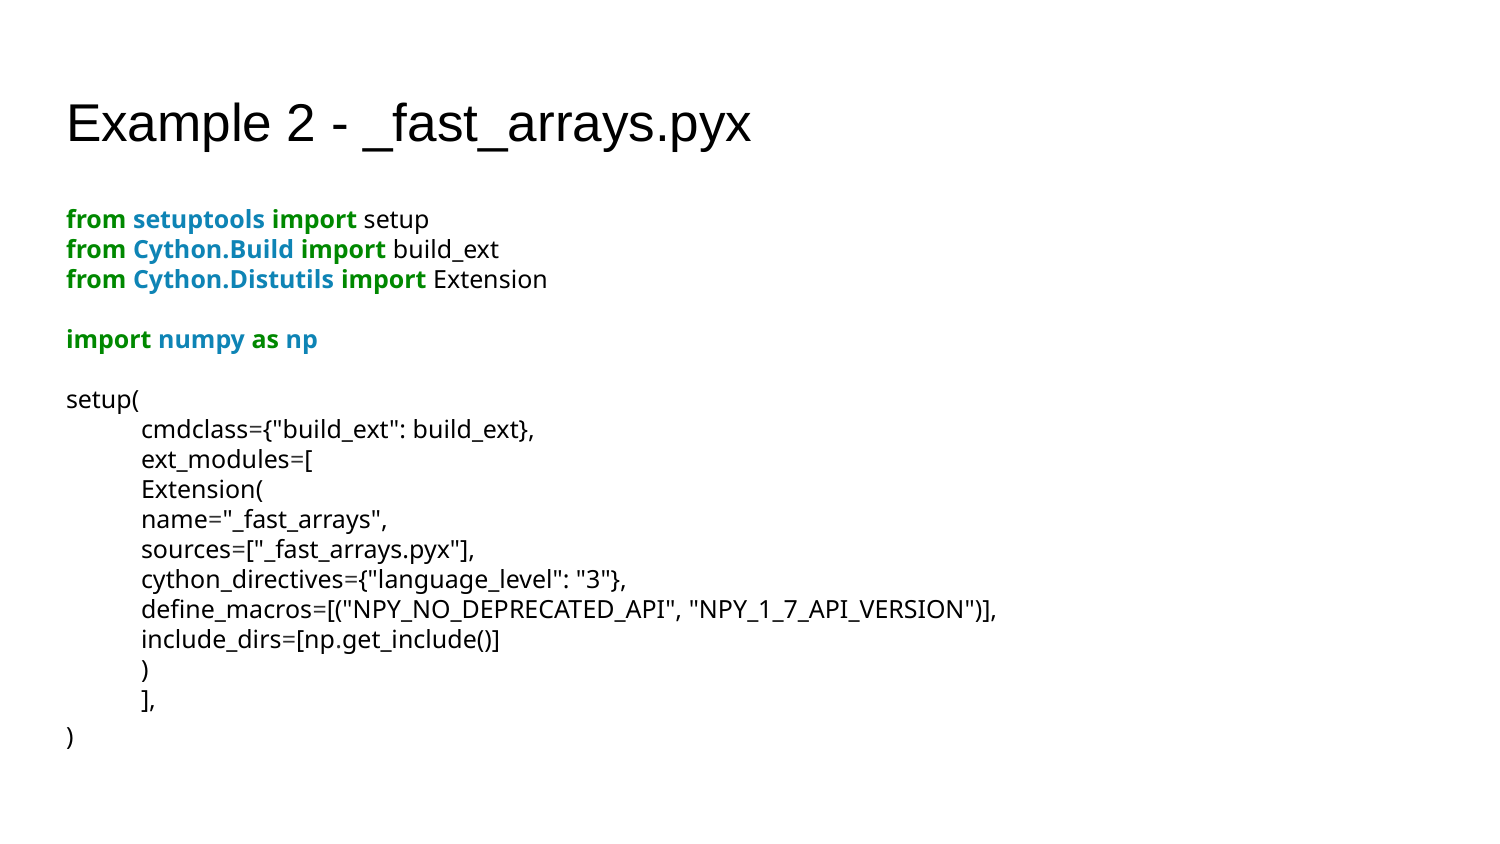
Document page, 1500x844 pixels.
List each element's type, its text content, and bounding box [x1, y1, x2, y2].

list from setuptools import setup from Cython.Build import build_ext from Cython.Distutils import Extension import numpy as np setup( cmdclass={"build_ext": build_ext}, ext_modules=[ Extension( name="_fast_arrays", sources=["_fast_arrays.pyx"], cython_directives={"language_level": "3"}, define_macros=[("NPY_NO_DEPRECATED_API", "NPY_1_7_API_VERSION")], include_dirs=[np.get_include()] ) ], ) [51, 189, 1449, 750]
title Example 2 - _fast_arrays.pyx [51, 72, 1449, 167]
